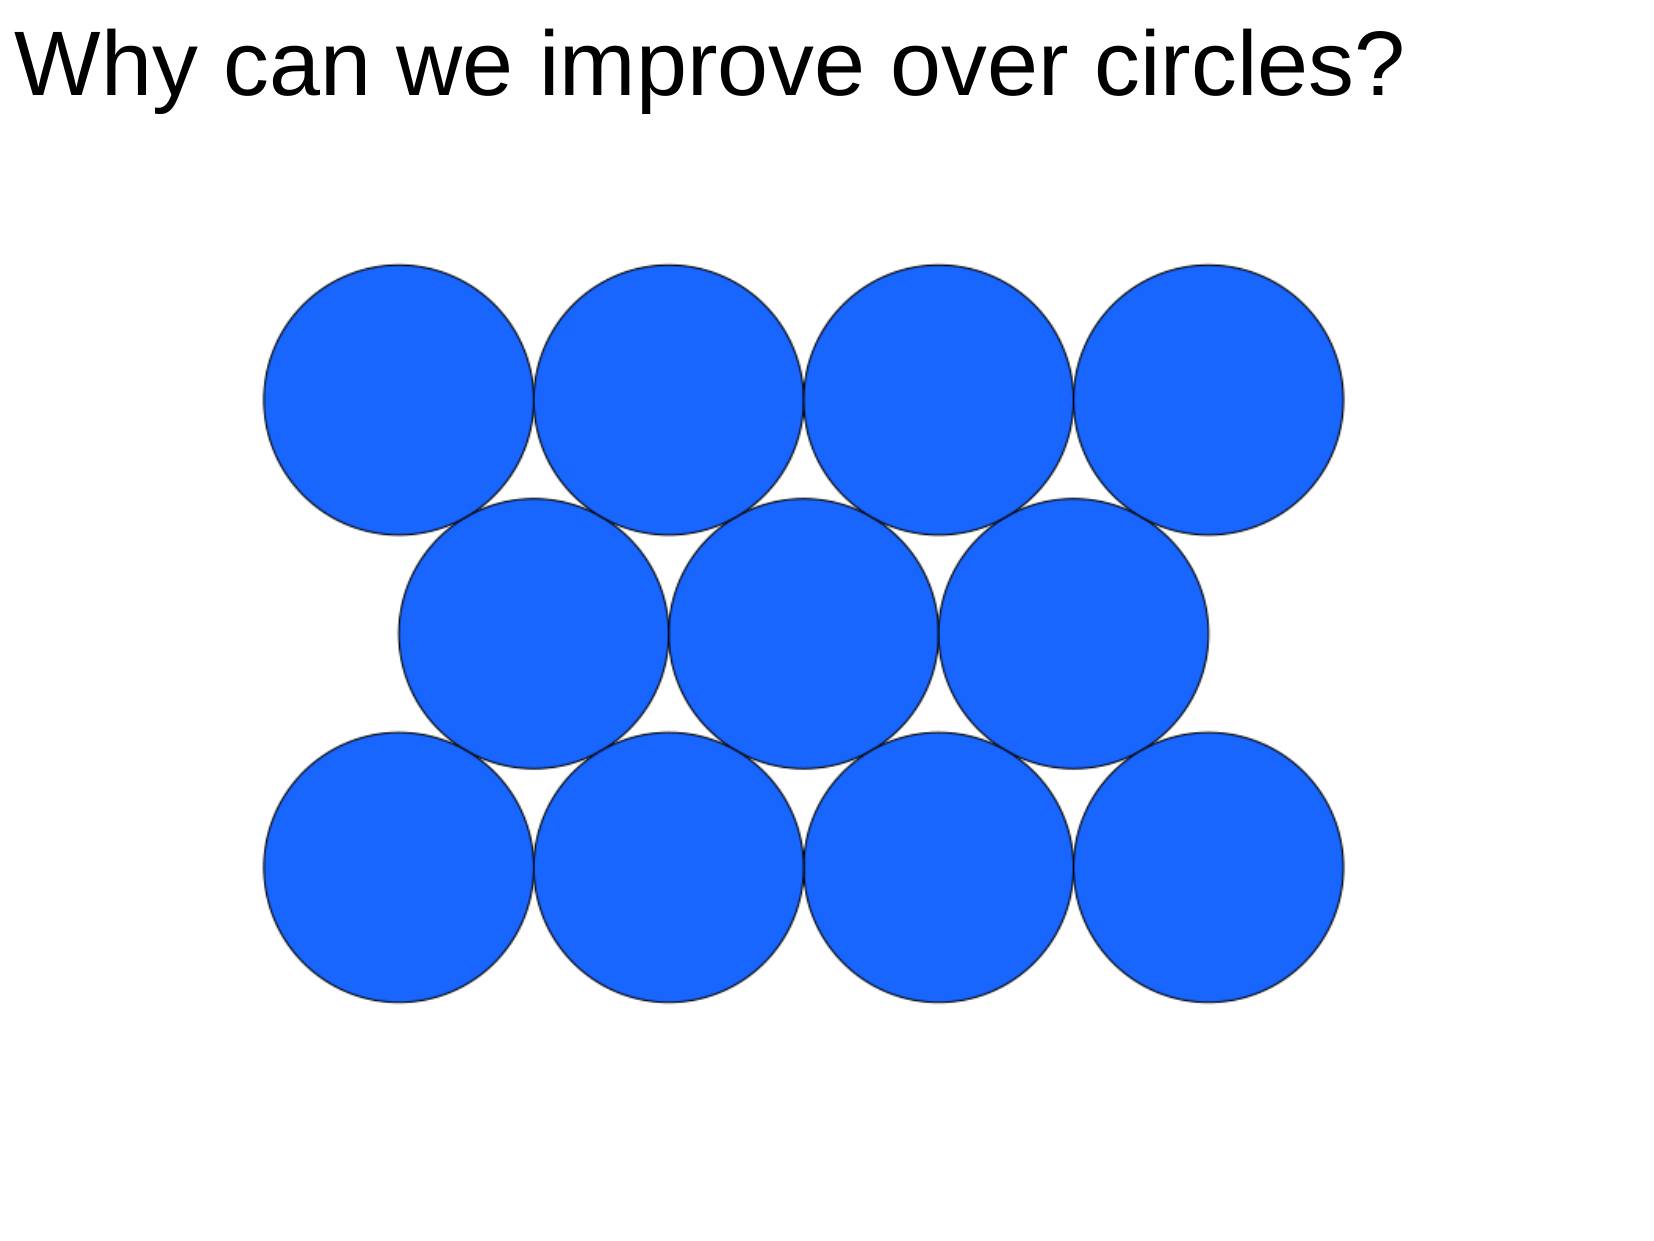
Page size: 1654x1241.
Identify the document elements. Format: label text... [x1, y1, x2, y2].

picture [241, 243, 1367, 1025]
text_box Why can we improve over circles? [0, 5, 1654, 123]
